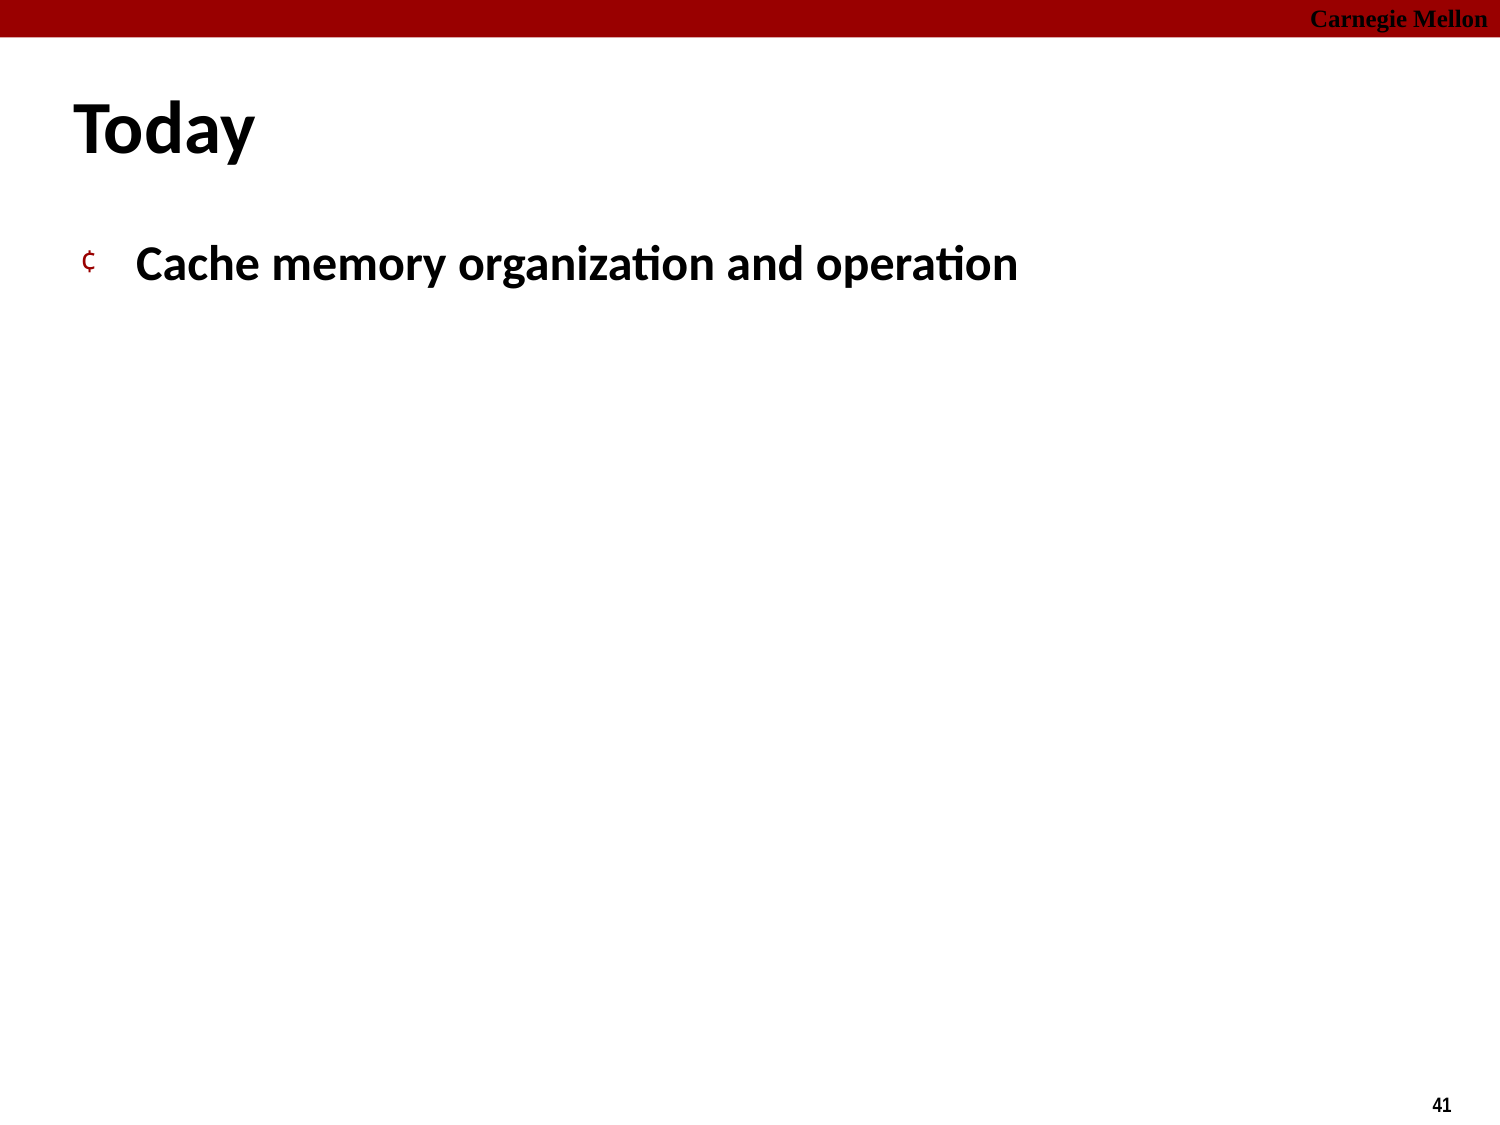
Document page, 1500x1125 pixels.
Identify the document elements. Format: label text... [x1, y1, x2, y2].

title Today [58, 71, 1304, 197]
list Cache memory organization and operation [65, 223, 1361, 1040]
